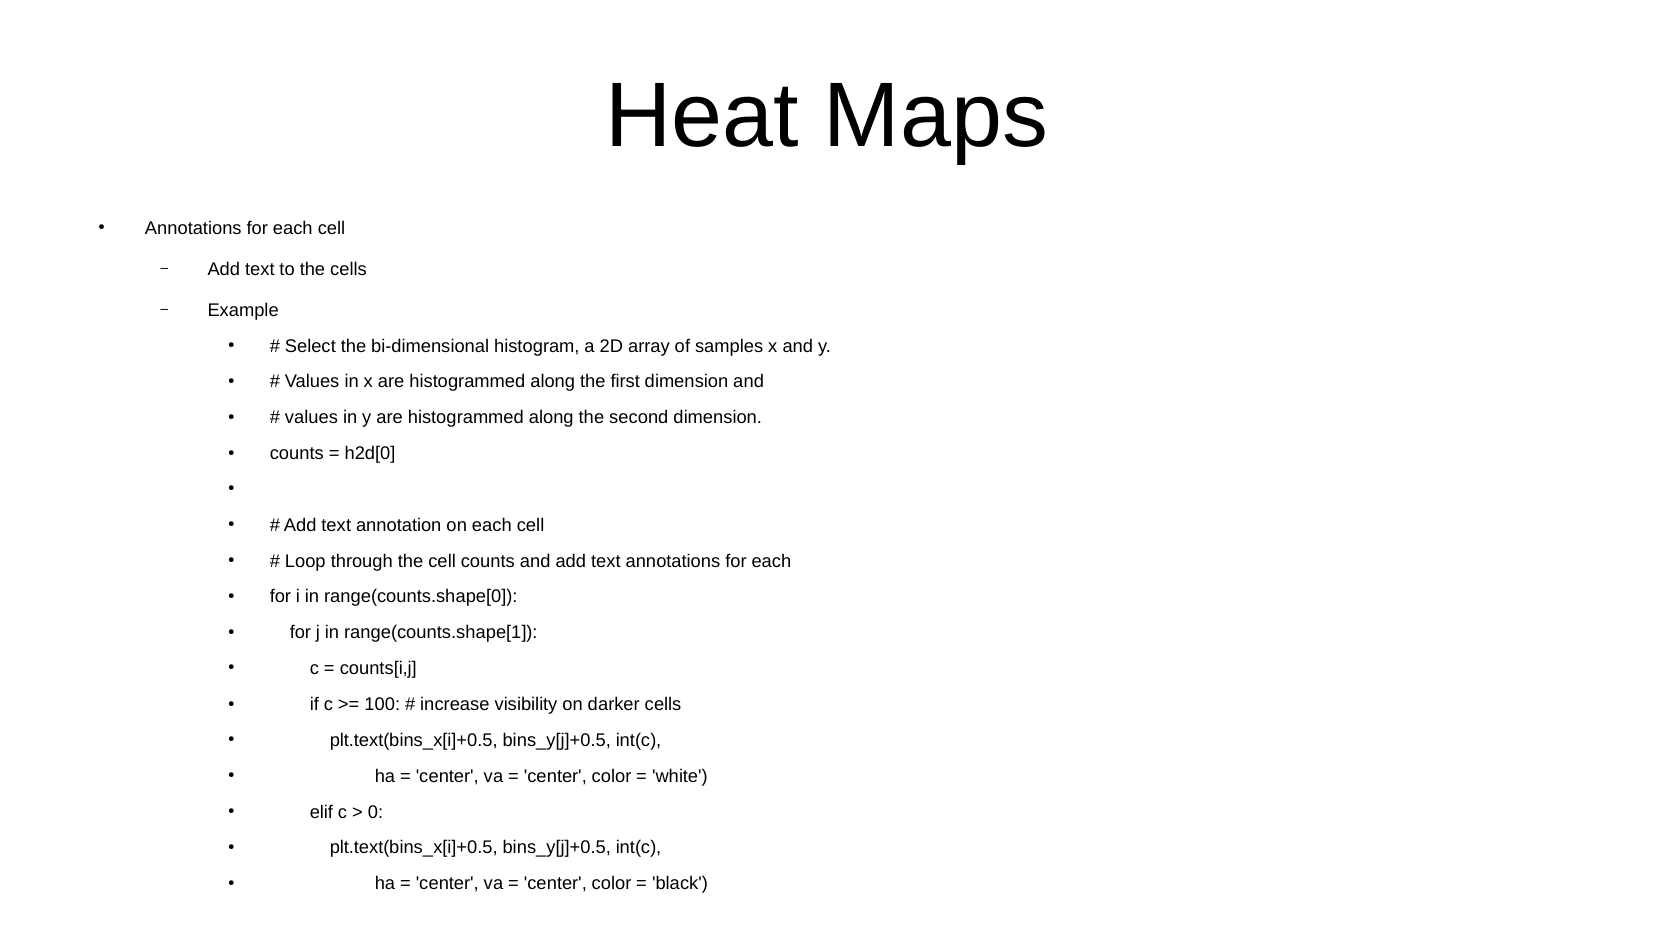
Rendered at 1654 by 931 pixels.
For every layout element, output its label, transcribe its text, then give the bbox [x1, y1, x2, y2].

list Annotations for each cell Add text to the cells Example # Select the bi-dimensional histogram, a 2D array of samples x and y. # Values in x are histogrammed along the first dimension and # values in y are histogrammed along the second dimension. counts = h2d[0] # Add text annotation on each cell # Loop through the cell counts and add text annotations for each for i in range(counts.shape[0]): for j in range(counts.shape[1]): c = counts[i,j] if c >= 100: # increase visibility on darker cells plt.text(bins_x[i]+0.5, bins_y[j]+0.5, int(c), ha = 'center', va = 'center', color = 'white') elif c > 0: plt.text(bins_x[i]+0.5, bins_y[j]+0.5, int(c), ha = 'center', va = 'center', color = 'black') [82, 217, 1621, 901]
title Heat Maps [82, 37, 1571, 193]
